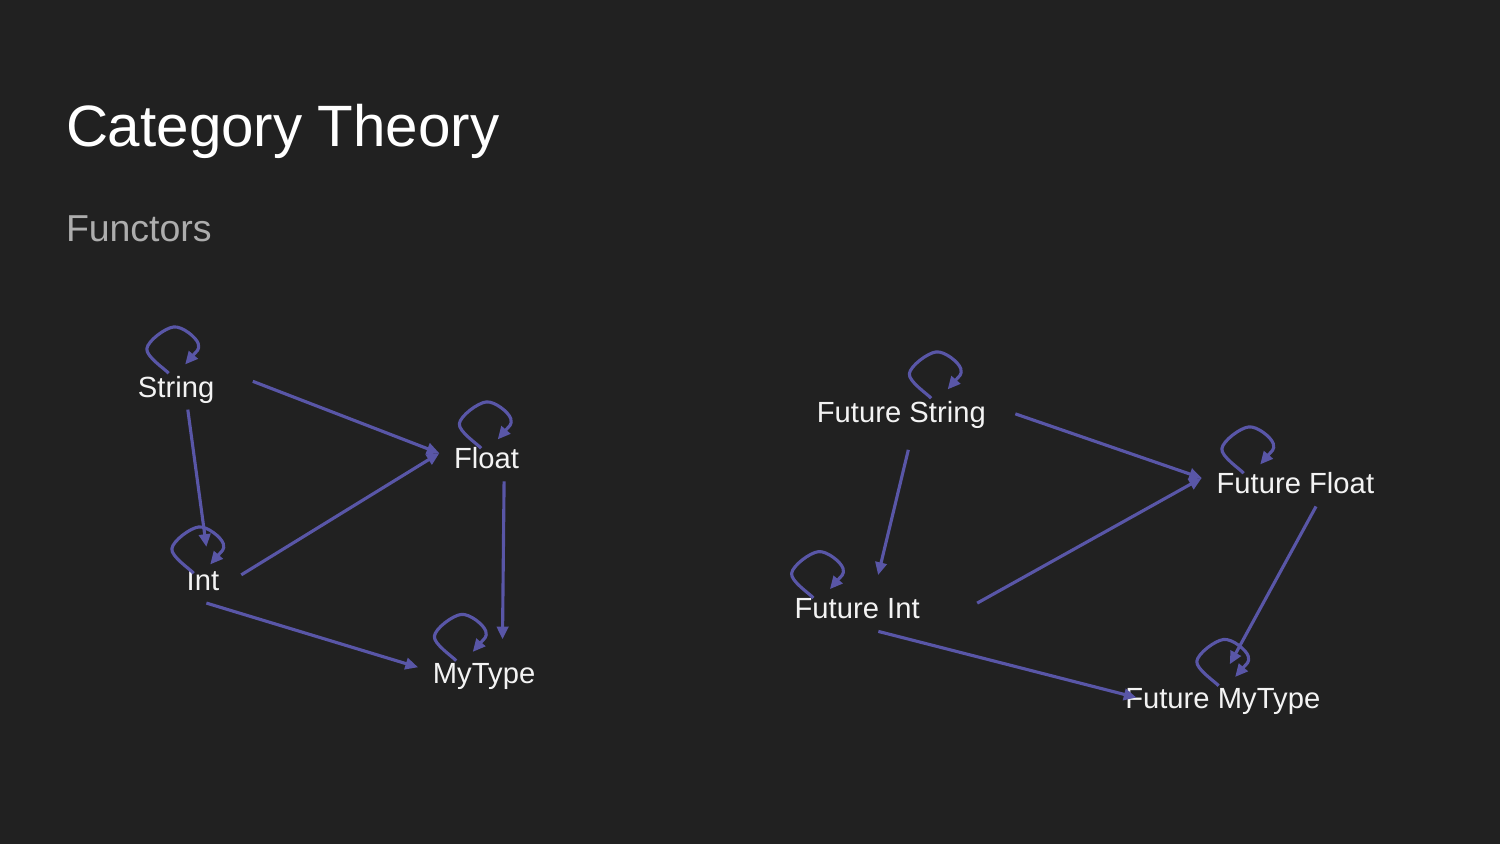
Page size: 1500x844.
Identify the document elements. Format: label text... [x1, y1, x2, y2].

text_box Float [439, 424, 569, 482]
text_box Int [171, 546, 242, 604]
list Functors [51, 189, 1449, 750]
text_box String [122, 352, 253, 410]
title Category Theory [51, 72, 1449, 167]
text_box MyType [417, 638, 588, 696]
text_box Future Float [1201, 449, 1431, 507]
text_box Future String [801, 378, 1016, 450]
text_box Future Int [779, 574, 978, 632]
text_box Future MyType [1110, 663, 1350, 721]
